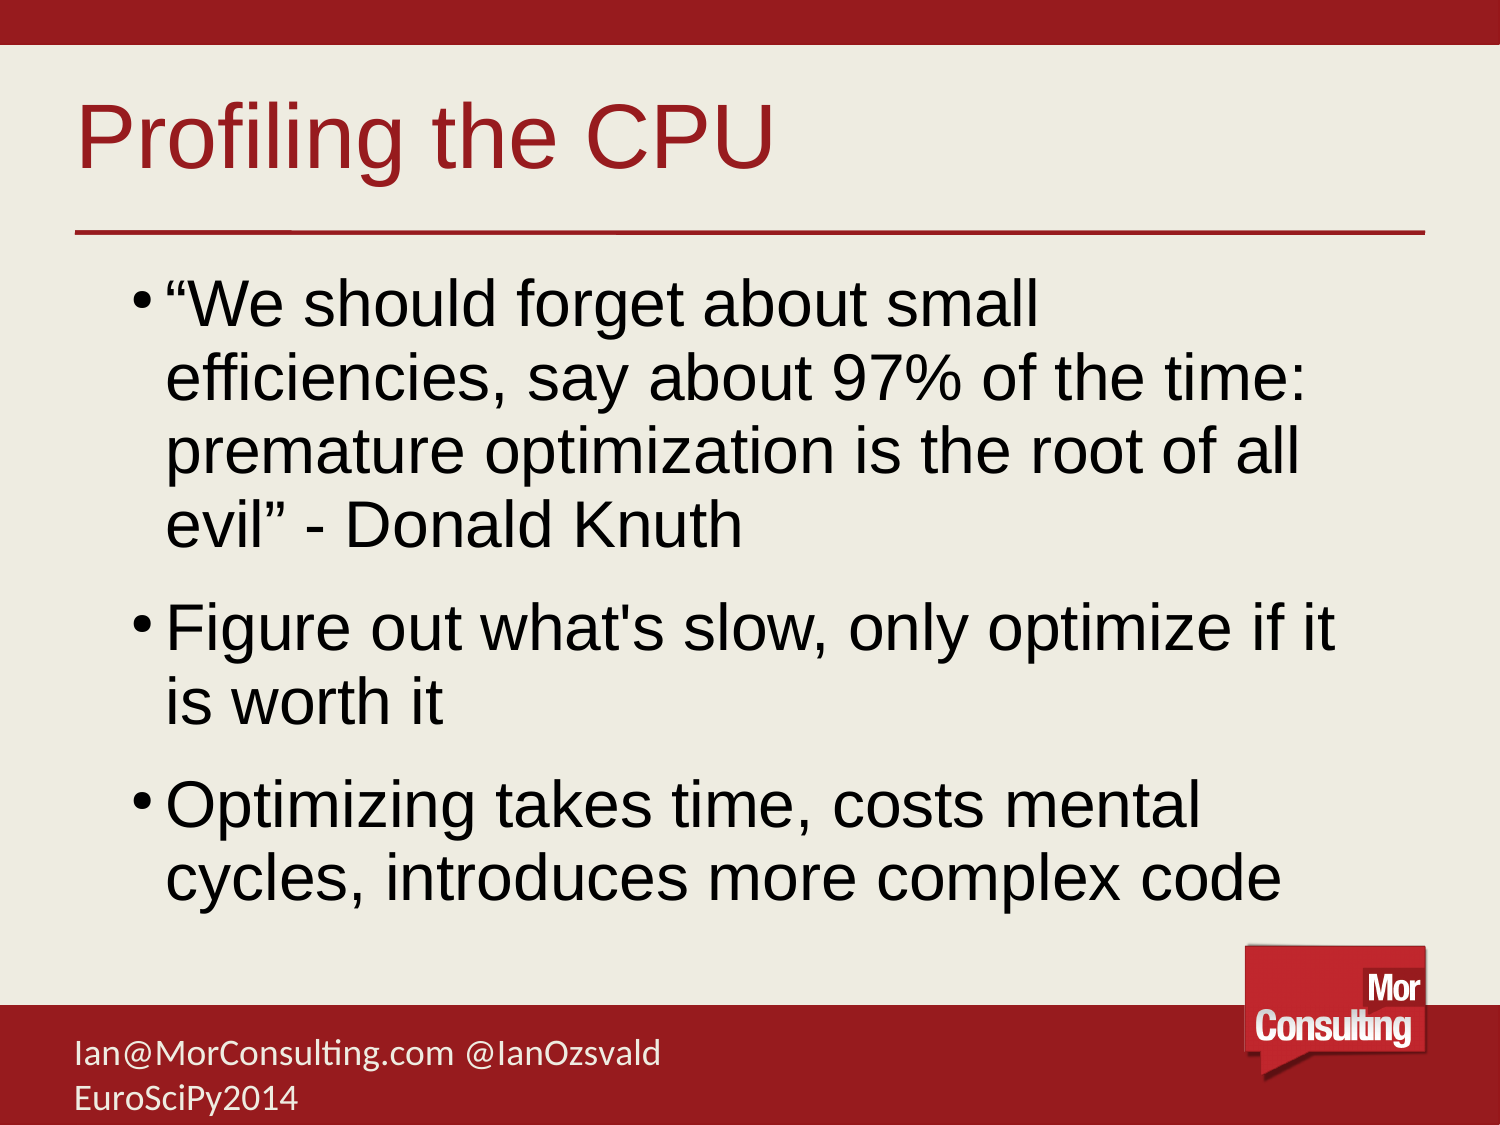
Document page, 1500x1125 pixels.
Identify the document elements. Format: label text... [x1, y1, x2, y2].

list “We should forget about small efficiencies, say about 97% of the time: premature optimization is the root of all evil” - Donald Knuth Figure out what's slow, only optimize if it is worth it Optimizing takes time, costs mental cycles, introduces more complex code [75, 263, 1395, 916]
title Profiling the CPU [74, 44, 1425, 232]
picture [1230, 935, 1438, 1089]
